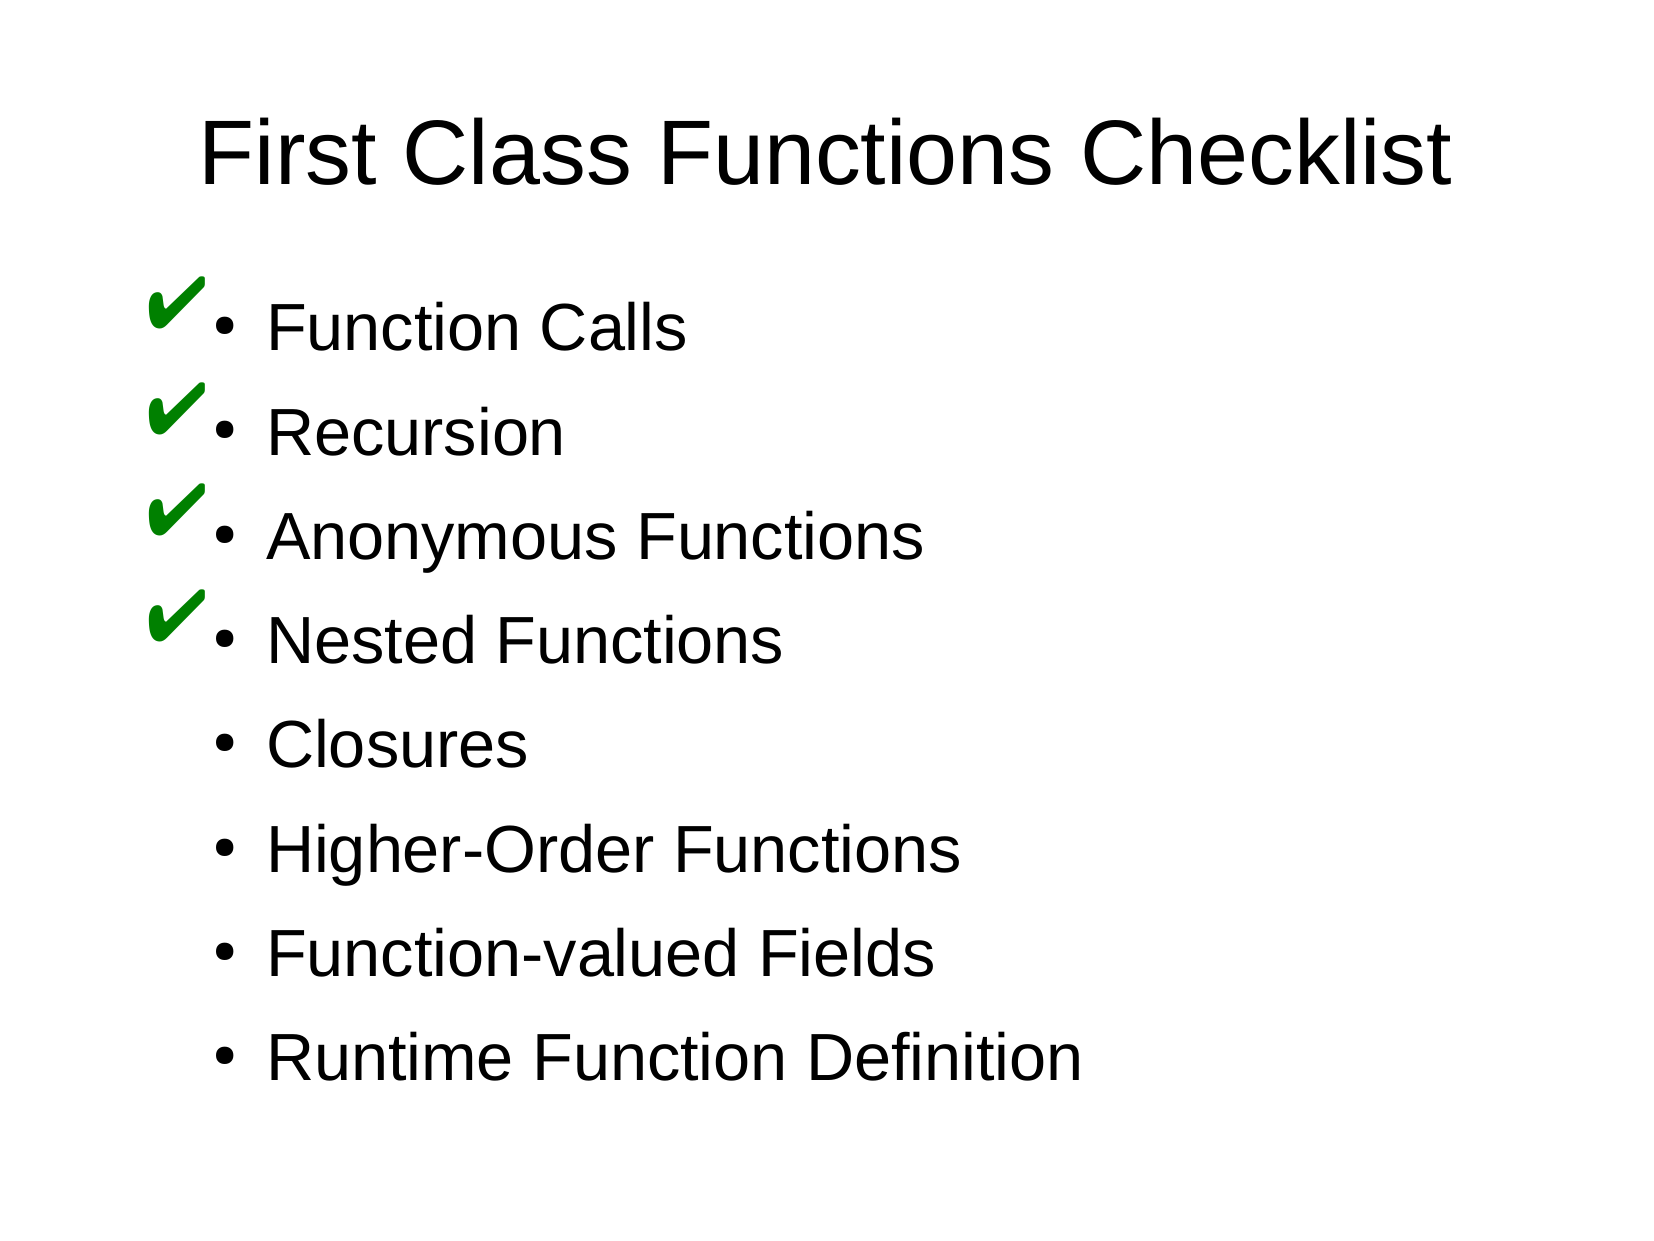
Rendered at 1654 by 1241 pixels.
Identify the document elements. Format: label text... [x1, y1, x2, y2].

text_box ✔ [132, 256, 245, 362]
title First Class Functions Checklist [82, 56, 1571, 250]
text_box ✔ [132, 569, 245, 698]
text_box ✔ [132, 463, 245, 569]
text_box ✔ [132, 362, 245, 463]
list Function Calls Recursion Anonymous Functions Nested Functions Closures Higher-Order Functions Function-valued Fields Runtime Function Definition [195, 290, 1501, 1094]
